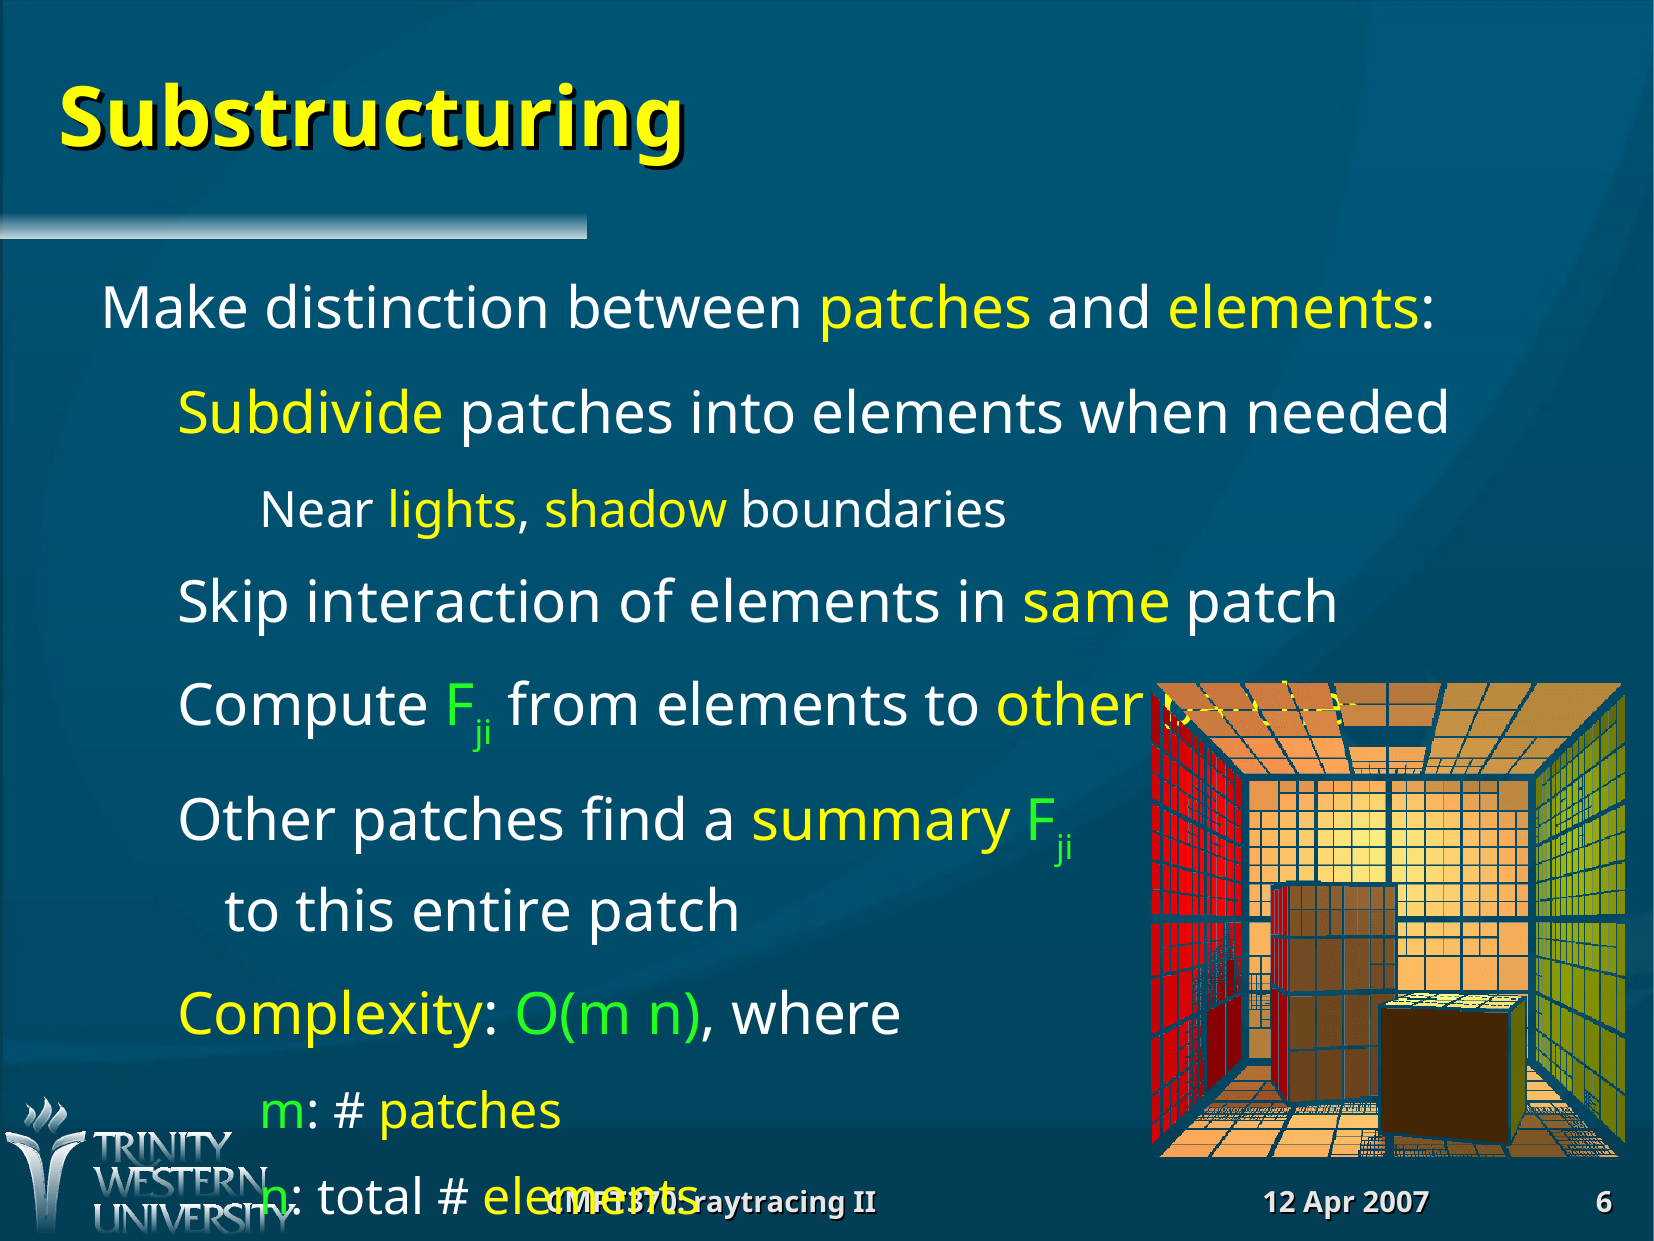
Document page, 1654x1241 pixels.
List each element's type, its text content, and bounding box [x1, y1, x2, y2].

picture [1209, 1122, 1233, 1127]
picture [1228, 881, 1233, 898]
picture [1172, 1108, 1176, 1123]
picture [1172, 841, 1176, 864]
picture [1263, 813, 1277, 827]
picture [1250, 885, 1259, 900]
picture [1618, 748, 1624, 774]
picture [1221, 840, 1225, 856]
picture [1180, 1075, 1184, 1098]
picture [1235, 1122, 1258, 1127]
picture [1408, 939, 1423, 954]
picture [1586, 895, 1598, 914]
picture [1464, 782, 1478, 791]
picture [1393, 831, 1405, 845]
picture [1464, 813, 1478, 827]
picture [1602, 893, 1615, 913]
picture [1152, 1038, 1159, 1092]
picture [1540, 803, 1549, 823]
picture [1586, 844, 1598, 868]
picture [1263, 867, 1277, 881]
picture [1153, 1095, 1159, 1120]
picture [1172, 1082, 1176, 1104]
picture [1281, 849, 1295, 864]
picture [1481, 684, 1530, 708]
picture [1180, 1026, 1184, 1045]
picture [1153, 806, 1159, 831]
picture [1236, 809, 1240, 824]
picture [1250, 782, 1277, 809]
picture [1586, 1070, 1598, 1098]
picture [1250, 831, 1259, 845]
picture [1300, 849, 1313, 864]
picture [1281, 813, 1295, 827]
picture [1213, 770, 1225, 794]
picture [1386, 966, 1394, 988]
picture [1399, 939, 1405, 954]
picture [1213, 857, 1225, 876]
picture [1292, 760, 1323, 773]
picture [1481, 939, 1496, 954]
picture [1427, 831, 1459, 845]
picture [1500, 923, 1527, 954]
picture [1303, 911, 1314, 935]
picture [1300, 782, 1313, 791]
picture [1250, 867, 1259, 881]
picture [1319, 831, 1332, 846]
picture [1228, 862, 1233, 878]
picture [1172, 787, 1176, 809]
picture [1618, 698, 1624, 745]
picture [1335, 849, 1350, 864]
picture [1263, 831, 1277, 845]
picture [1281, 831, 1295, 845]
picture [1187, 747, 1191, 768]
picture [1602, 726, 1615, 757]
picture [1481, 782, 1496, 791]
picture [1228, 823, 1233, 839]
picture [1408, 903, 1423, 915]
picture [1213, 739, 1253, 757]
picture [1257, 1092, 1279, 1099]
picture [1500, 849, 1514, 864]
picture [1213, 813, 1218, 822]
picture [1353, 813, 1385, 827]
picture [1233, 760, 1265, 773]
picture [1152, 979, 1159, 1032]
picture [1300, 795, 1313, 809]
picture [1300, 867, 1313, 880]
picture [1164, 1030, 1176, 1082]
picture [1261, 760, 1293, 773]
picture [1602, 1082, 1615, 1132]
picture [1602, 837, 1615, 864]
picture [1335, 831, 1350, 845]
picture [1493, 738, 1565, 757]
picture [1372, 939, 1382, 963]
picture [1300, 831, 1313, 845]
picture [1518, 903, 1527, 915]
picture [1408, 849, 1423, 864]
picture [1245, 739, 1283, 757]
picture [1363, 1131, 1374, 1139]
picture [1214, 1131, 1278, 1156]
picture [1236, 865, 1240, 880]
picture [1187, 872, 1191, 893]
picture [1393, 782, 1405, 791]
picture [0, 233, 586, 238]
picture [1518, 813, 1527, 827]
picture [1540, 881, 1549, 898]
picture [1586, 723, 1598, 745]
picture [1187, 847, 1191, 867]
picture [1187, 772, 1191, 794]
picture [1236, 902, 1240, 915]
picture [1172, 868, 1176, 890]
picture [1227, 1083, 1262, 1089]
picture [1236, 776, 1240, 806]
picture [1399, 923, 1405, 935]
picture [1386, 939, 1394, 963]
picture [1319, 849, 1332, 864]
picture [1228, 803, 1233, 820]
picture [1228, 769, 1233, 781]
picture [1213, 878, 1225, 897]
picture [1518, 831, 1527, 845]
list Make distinction between patches and elements: Subdivide patches into elements when needed Near lights, shadow boundaries Skip interaction of elements in same patch Compute Fji from elements to other patches Other patches find a summary Fji to this entire patch Complexity: O(m n), where m: # patches n: total # elements [82, 266, 1571, 1123]
picture [1557, 770, 1565, 812]
picture [1353, 831, 1385, 845]
picture [1618, 834, 1624, 860]
picture [1303, 887, 1314, 908]
picture [1164, 1113, 1169, 1131]
picture [1228, 1104, 1245, 1108]
picture [1427, 939, 1459, 954]
picture [1408, 782, 1423, 791]
picture [1180, 971, 1191, 1019]
picture [1390, 763, 1422, 767]
picture [1586, 767, 1598, 794]
picture [1500, 831, 1514, 845]
picture [1164, 811, 1169, 835]
picture [1221, 819, 1225, 835]
picture [1260, 1122, 1282, 1127]
picture [1159, 683, 1385, 757]
picture [1408, 831, 1423, 845]
picture [1472, 760, 1484, 765]
picture [1236, 847, 1240, 861]
picture [1153, 1122, 1159, 1141]
picture [1236, 828, 1240, 842]
picture [1506, 684, 1620, 735]
picture [1618, 776, 1624, 802]
picture [1395, 1137, 1443, 1148]
picture [1618, 1038, 1624, 1090]
picture [1319, 813, 1332, 827]
picture [1279, 739, 1315, 757]
picture [1393, 795, 1405, 809]
title Substructuring [59, 27, 1548, 201]
picture [1481, 782, 1527, 827]
picture [1353, 795, 1385, 809]
picture [1213, 899, 1225, 915]
picture [1335, 795, 1350, 809]
picture [1263, 849, 1277, 864]
picture [1333, 1131, 1361, 1153]
picture [1481, 923, 1496, 935]
picture [1353, 782, 1385, 791]
picture [1250, 903, 1259, 915]
picture [1399, 958, 1423, 989]
picture [1408, 923, 1423, 935]
picture [1281, 782, 1295, 791]
picture [1618, 1093, 1624, 1140]
picture [1481, 831, 1496, 845]
picture [1399, 903, 1405, 915]
picture [1180, 820, 1184, 840]
picture [1477, 1145, 1502, 1153]
picture [1180, 792, 1184, 814]
picture [1180, 1101, 1184, 1115]
picture [1553, 1131, 1566, 1139]
picture [1236, 884, 1240, 900]
picture [1335, 849, 1423, 934]
picture [1335, 782, 1350, 791]
picture [1408, 885, 1423, 900]
picture [1602, 782, 1615, 809]
picture [1586, 820, 1598, 843]
picture [1332, 911, 1341, 934]
picture [1590, 792, 1598, 815]
picture [1318, 911, 1328, 935]
picture [1319, 782, 1332, 809]
picture [1602, 866, 1615, 891]
picture [1300, 813, 1313, 827]
picture [1264, 1083, 1274, 1089]
picture [1172, 816, 1176, 838]
picture [1213, 846, 1218, 854]
picture [1164, 755, 1169, 780]
picture [1313, 738, 1345, 757]
picture [1438, 995, 1458, 1002]
picture [1511, 760, 1544, 773]
picture [1291, 911, 1300, 935]
picture [1382, 922, 1654, 1142]
picture [1180, 869, 1184, 892]
picture [1457, 760, 1470, 765]
picture [1321, 748, 1385, 773]
picture [1180, 844, 1184, 865]
picture [1372, 966, 1382, 988]
picture [1408, 813, 1423, 827]
picture [1482, 760, 1515, 773]
picture [1464, 958, 1496, 989]
picture [0, 214, 586, 232]
picture [1164, 1087, 1169, 1111]
picture [1451, 996, 1487, 1007]
picture [1408, 795, 1423, 809]
picture [1213, 792, 1225, 815]
picture [1319, 867, 1332, 881]
picture [1468, 768, 1479, 773]
picture [1219, 1092, 1255, 1099]
picture [1464, 795, 1478, 809]
picture [1586, 869, 1598, 893]
picture [1390, 683, 1486, 827]
picture [1372, 1048, 1377, 1095]
picture [1390, 748, 1425, 760]
picture [1540, 844, 1549, 860]
picture [1537, 769, 1549, 806]
picture [1275, 1131, 1332, 1156]
picture [1213, 755, 1225, 774]
picture [1332, 887, 1341, 908]
picture [1281, 867, 1295, 881]
picture [1393, 813, 1405, 827]
picture [1153, 834, 1159, 859]
picture [1172, 762, 1176, 784]
picture [1509, 1131, 1564, 1156]
picture [1221, 983, 1225, 999]
picture [1187, 729, 1191, 744]
picture [1152, 696, 1159, 744]
picture [1291, 887, 1300, 908]
picture [1618, 807, 1624, 832]
picture [1152, 885, 1394, 1127]
picture [1250, 849, 1259, 864]
picture [1228, 844, 1233, 859]
picture [1335, 813, 1350, 827]
picture [1250, 813, 1259, 827]
picture [1191, 1122, 1208, 1127]
picture [1164, 976, 1176, 1026]
picture [1602, 707, 1615, 731]
picture [1618, 863, 1624, 889]
picture [1164, 1131, 1225, 1156]
picture [1602, 811, 1615, 838]
picture [1281, 795, 1295, 809]
picture [1518, 885, 1527, 900]
picture [1618, 892, 1624, 913]
picture [1602, 754, 1615, 784]
picture [1164, 838, 1169, 861]
picture [1540, 862, 1549, 879]
picture [1153, 863, 1159, 889]
picture [1153, 747, 1159, 773]
picture [1228, 782, 1233, 801]
picture [1540, 823, 1549, 841]
picture [1427, 831, 1527, 954]
picture [1427, 958, 1459, 989]
picture [1561, 1142, 1570, 1148]
picture [1469, 712, 1513, 735]
picture [1461, 739, 1497, 757]
picture [1153, 775, 1159, 801]
picture [1630, 915, 1654, 926]
picture [1448, 1142, 1475, 1153]
picture [1263, 995, 1269, 1004]
picture [1211, 1104, 1222, 1108]
picture [1518, 849, 1527, 864]
picture [1180, 741, 1184, 762]
picture [38, 1227, 54, 1232]
picture [1586, 740, 1598, 769]
picture [1228, 902, 1233, 915]
picture [1318, 887, 1328, 908]
picture [1208, 1004, 1225, 1088]
picture [1540, 902, 1549, 915]
picture [1164, 782, 1169, 806]
picture [1180, 767, 1184, 790]
picture [1180, 1050, 1184, 1071]
picture [1500, 903, 1514, 915]
picture [1164, 866, 1169, 890]
